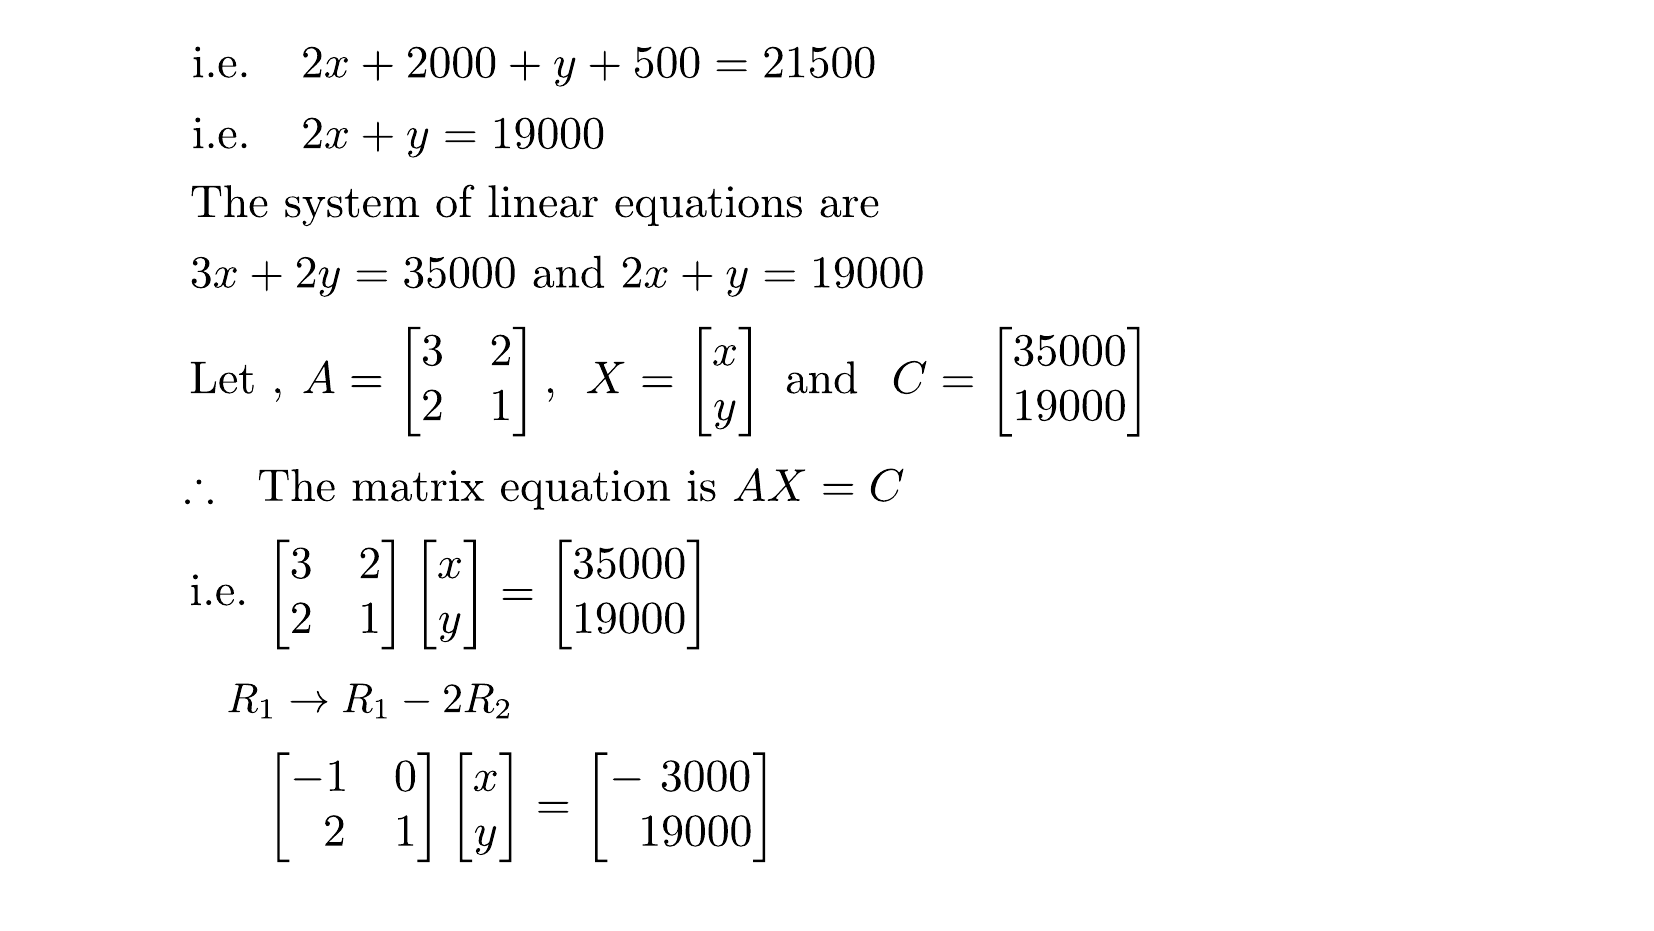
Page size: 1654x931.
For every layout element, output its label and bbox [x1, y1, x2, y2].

text_box [191, 255, 923, 297]
text_box [185, 468, 904, 510]
text_box [191, 574, 245, 606]
subtitle [47, 35, 1607, 898]
text_box [303, 326, 554, 437]
text_box [190, 361, 281, 402]
text_box [586, 326, 858, 437]
text_box [193, 117, 604, 158]
text_box [228, 683, 510, 719]
text_box [267, 539, 700, 650]
text_box [893, 326, 1140, 437]
text_box [193, 46, 875, 87]
text_box [268, 752, 766, 863]
text_box [191, 184, 879, 227]
